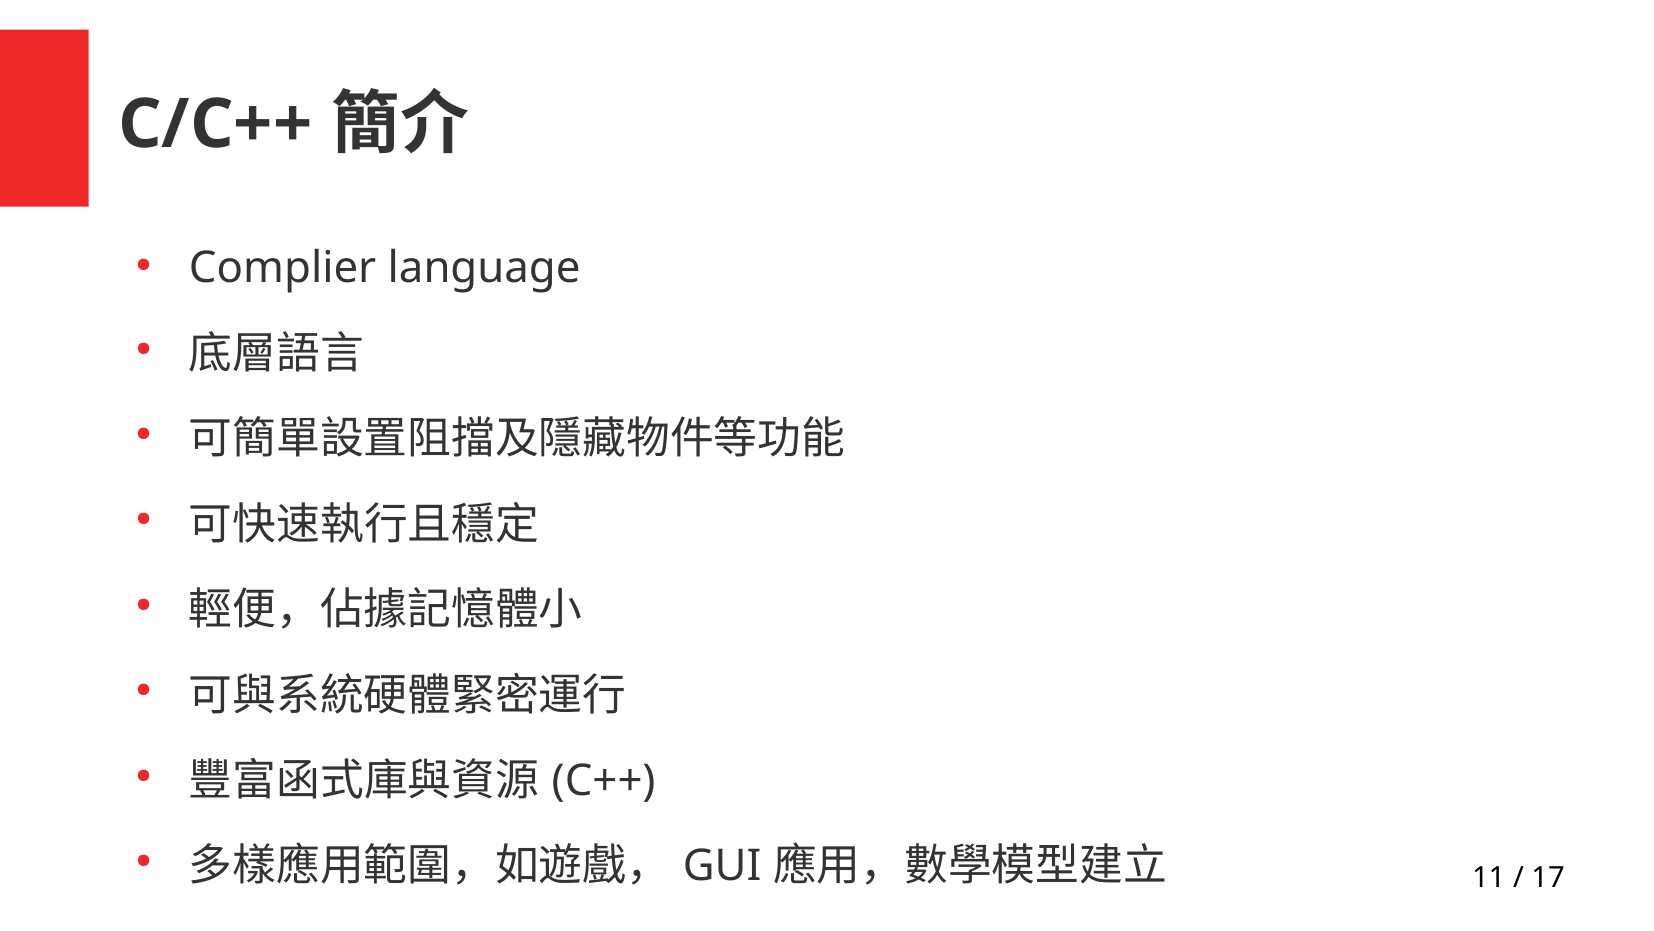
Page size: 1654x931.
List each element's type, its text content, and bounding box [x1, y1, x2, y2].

title C/C++簡介 [118, 29, 1595, 207]
list Complier language 底層語言 可簡單設置阻擋及隱藏物件等功能 可快速執行且穩定 輕便，佔據記憶體小 可與系統硬體緊密運行 豐富函式庫與資源(C++) 多樣應用範圍，如遊戲，GUI應用，數學模型建立 [118, 236, 1595, 857]
